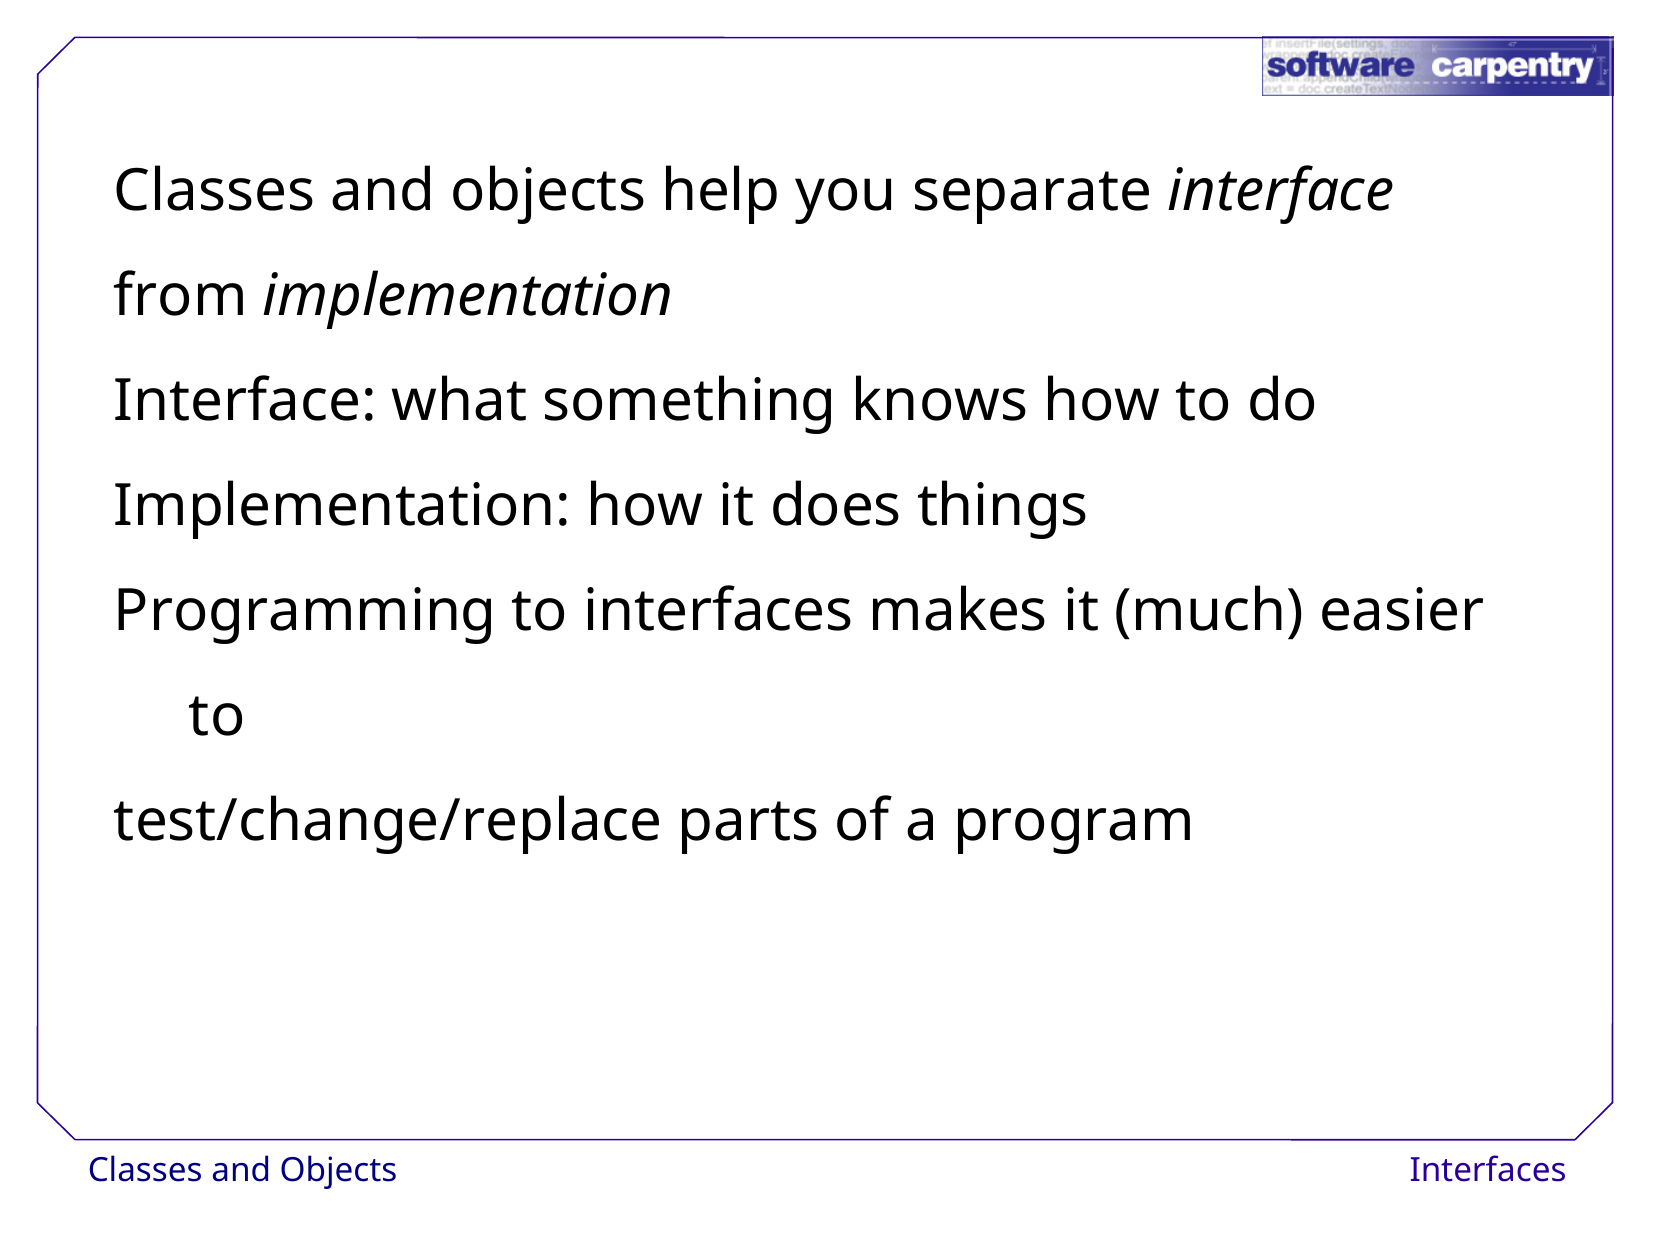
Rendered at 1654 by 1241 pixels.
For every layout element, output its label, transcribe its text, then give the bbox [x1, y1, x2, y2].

picture [1262, 36, 1614, 96]
text_box Classes and objects help you separate interface from implementation Interface: what something knows how to do Implementation: how it does things Programming to interfaces makes it (much) easier to test/change/replace parts of a program [99, 109, 1517, 860]
